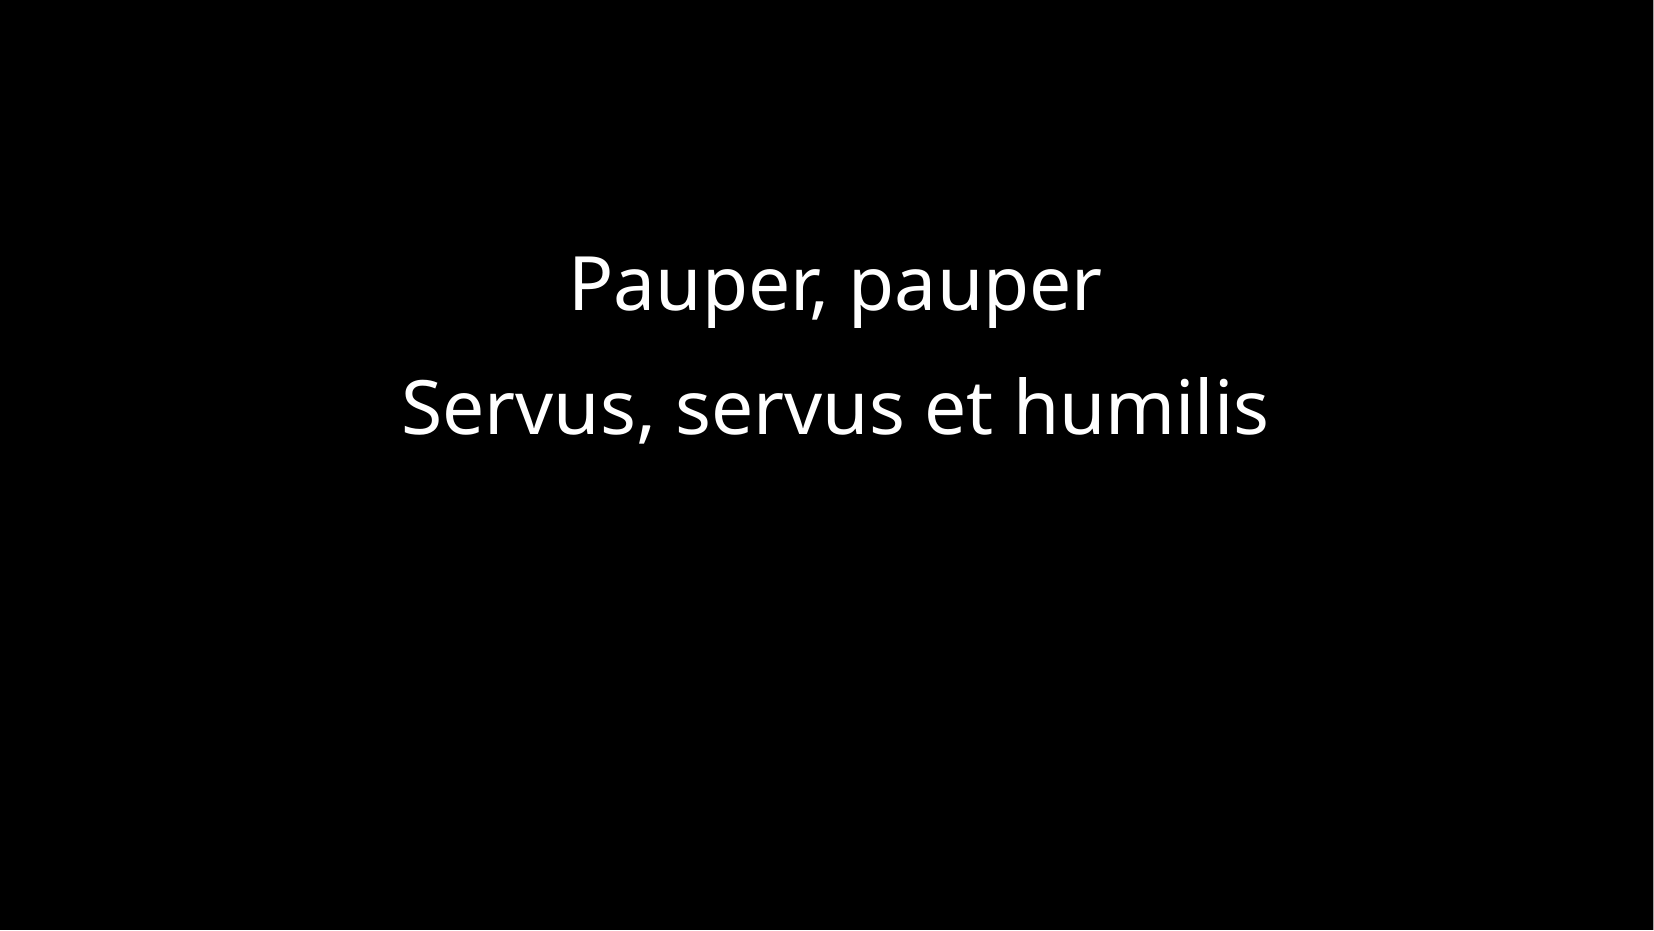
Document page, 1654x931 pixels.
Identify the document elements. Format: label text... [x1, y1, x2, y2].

list Pauper, pauper Servus, servus et humilis [0, 230, 1654, 922]
